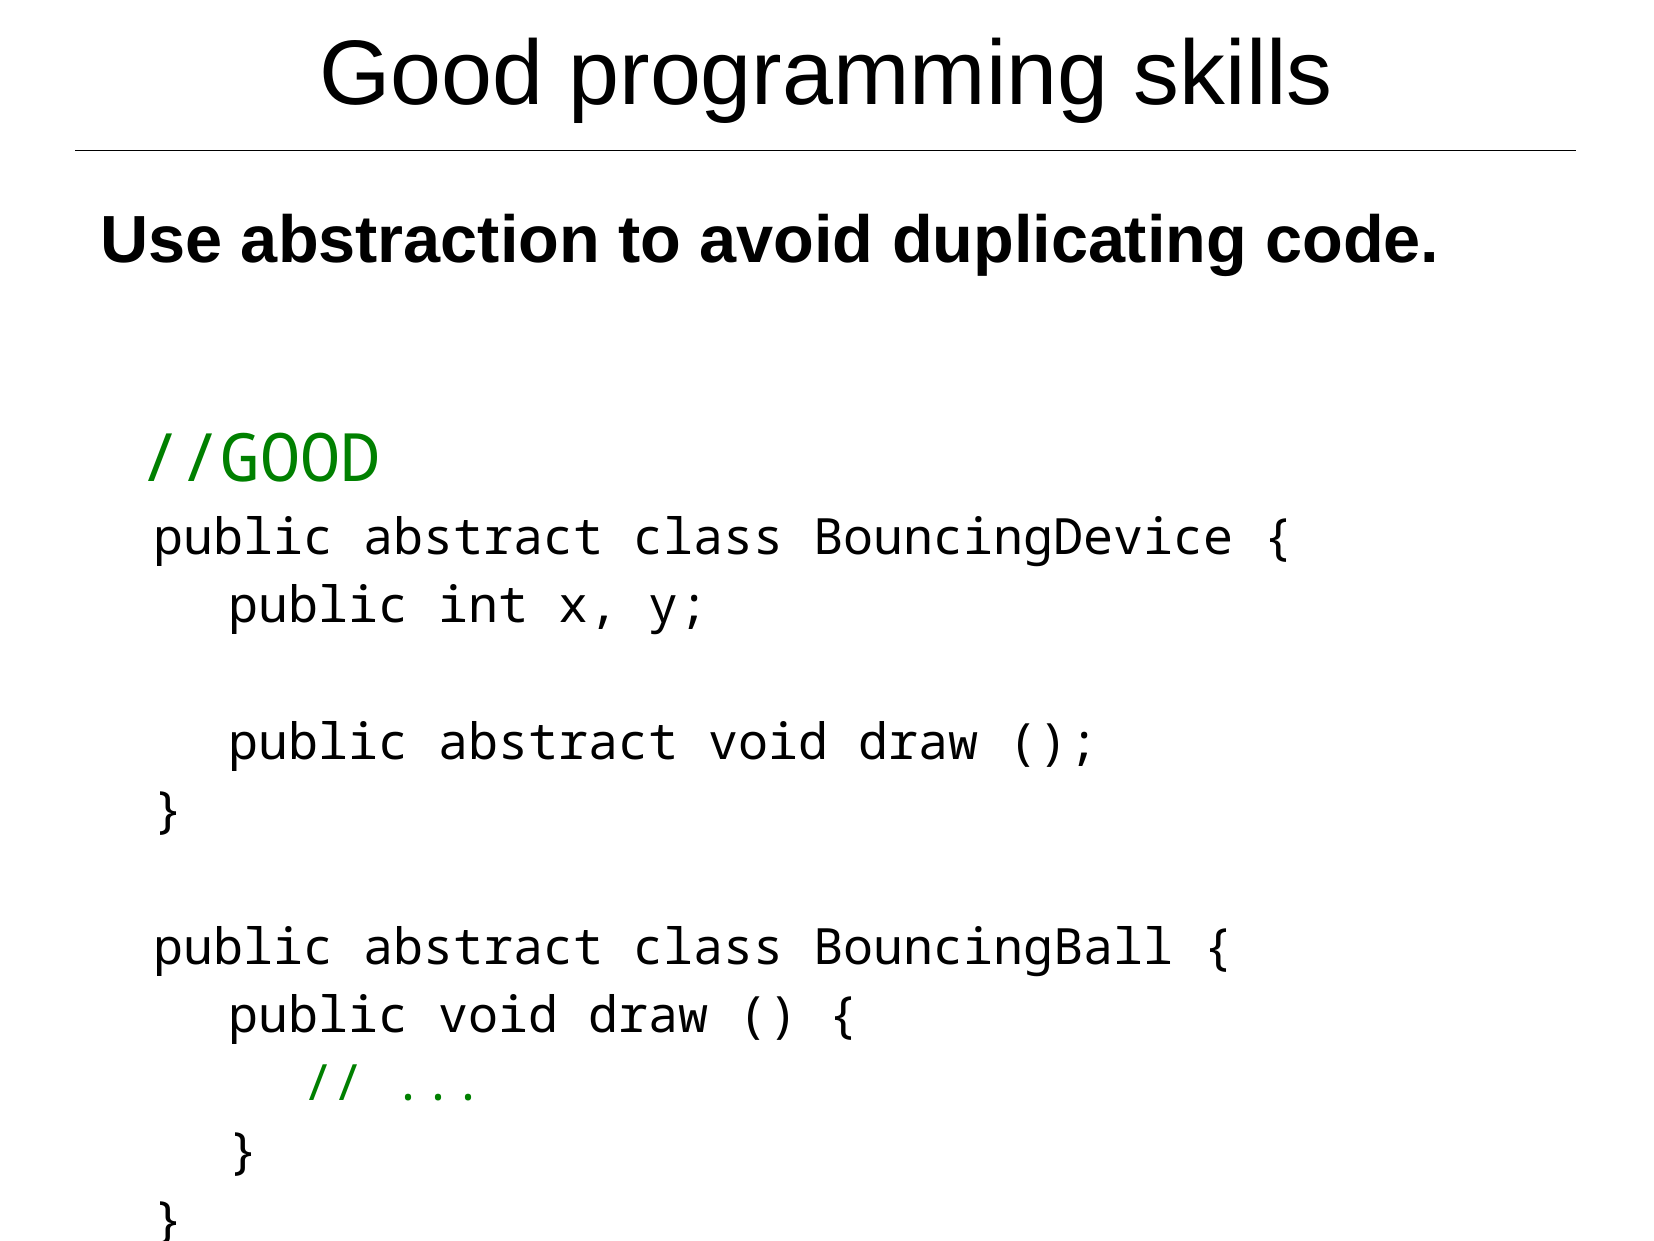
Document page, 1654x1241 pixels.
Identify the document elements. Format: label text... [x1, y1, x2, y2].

title Good programming skills [82, 3, 1571, 143]
list Use abstraction to avoid duplicating code. //GOOD public abstract class BouncingDevice { public int x, y; public abstract void draw (); } public abstract class BouncingBall { public void draw () { // ... } } [82, 201, 1571, 1204]
